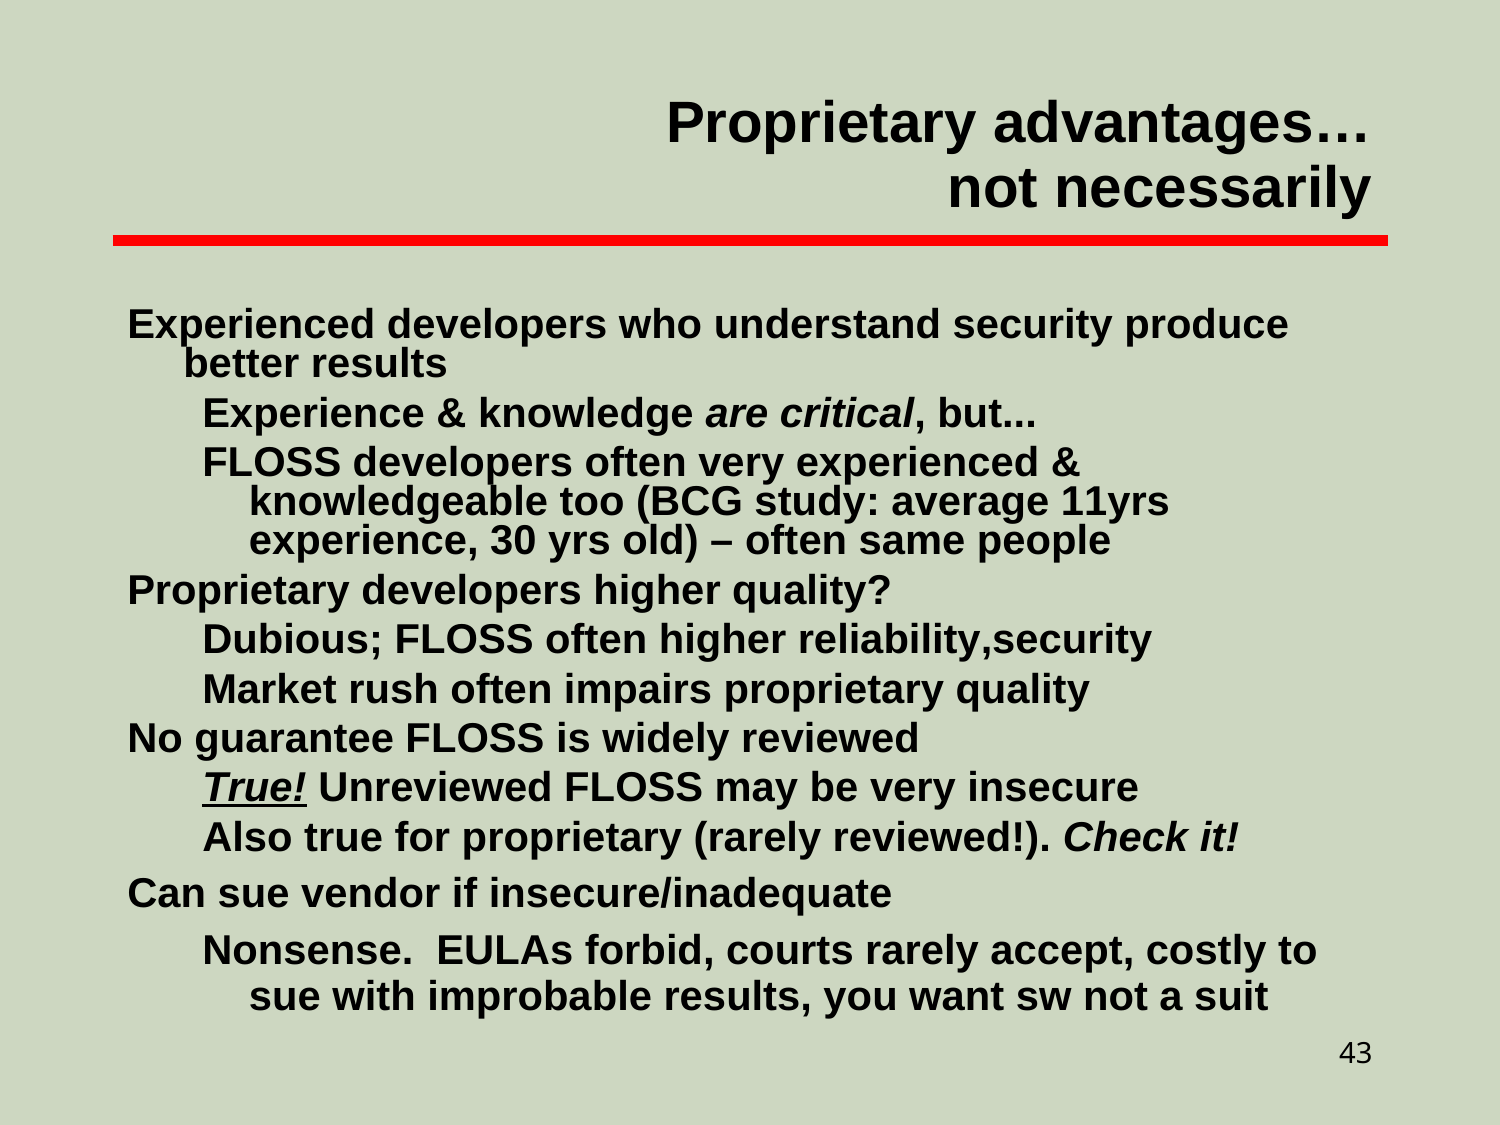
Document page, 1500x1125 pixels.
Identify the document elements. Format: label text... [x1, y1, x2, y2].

list Experienced developers who understand security produce better results Experience & knowledge are critical, but... FLOSS developers often very experienced & knowledgeable too (BCG study: average 11yrs experience, 30 yrs old) – often same people Proprietary developers higher quality? Dubious; FLOSS often higher reliability,security Market rush often impairs proprietary quality No guarantee FLOSS is widely reviewed True! Unreviewed FLOSS may be very insecure Also true for proprietary (rarely reviewed!). Check it! Can sue vendor if insecure/inadequate Nonsense. EULAs forbid, courts rarely accept, costly to sue with improbable results, you want sw not a suit [112, 299, 1388, 1035]
title Proprietary advantages… not necessarily [337, 72, 1388, 238]
